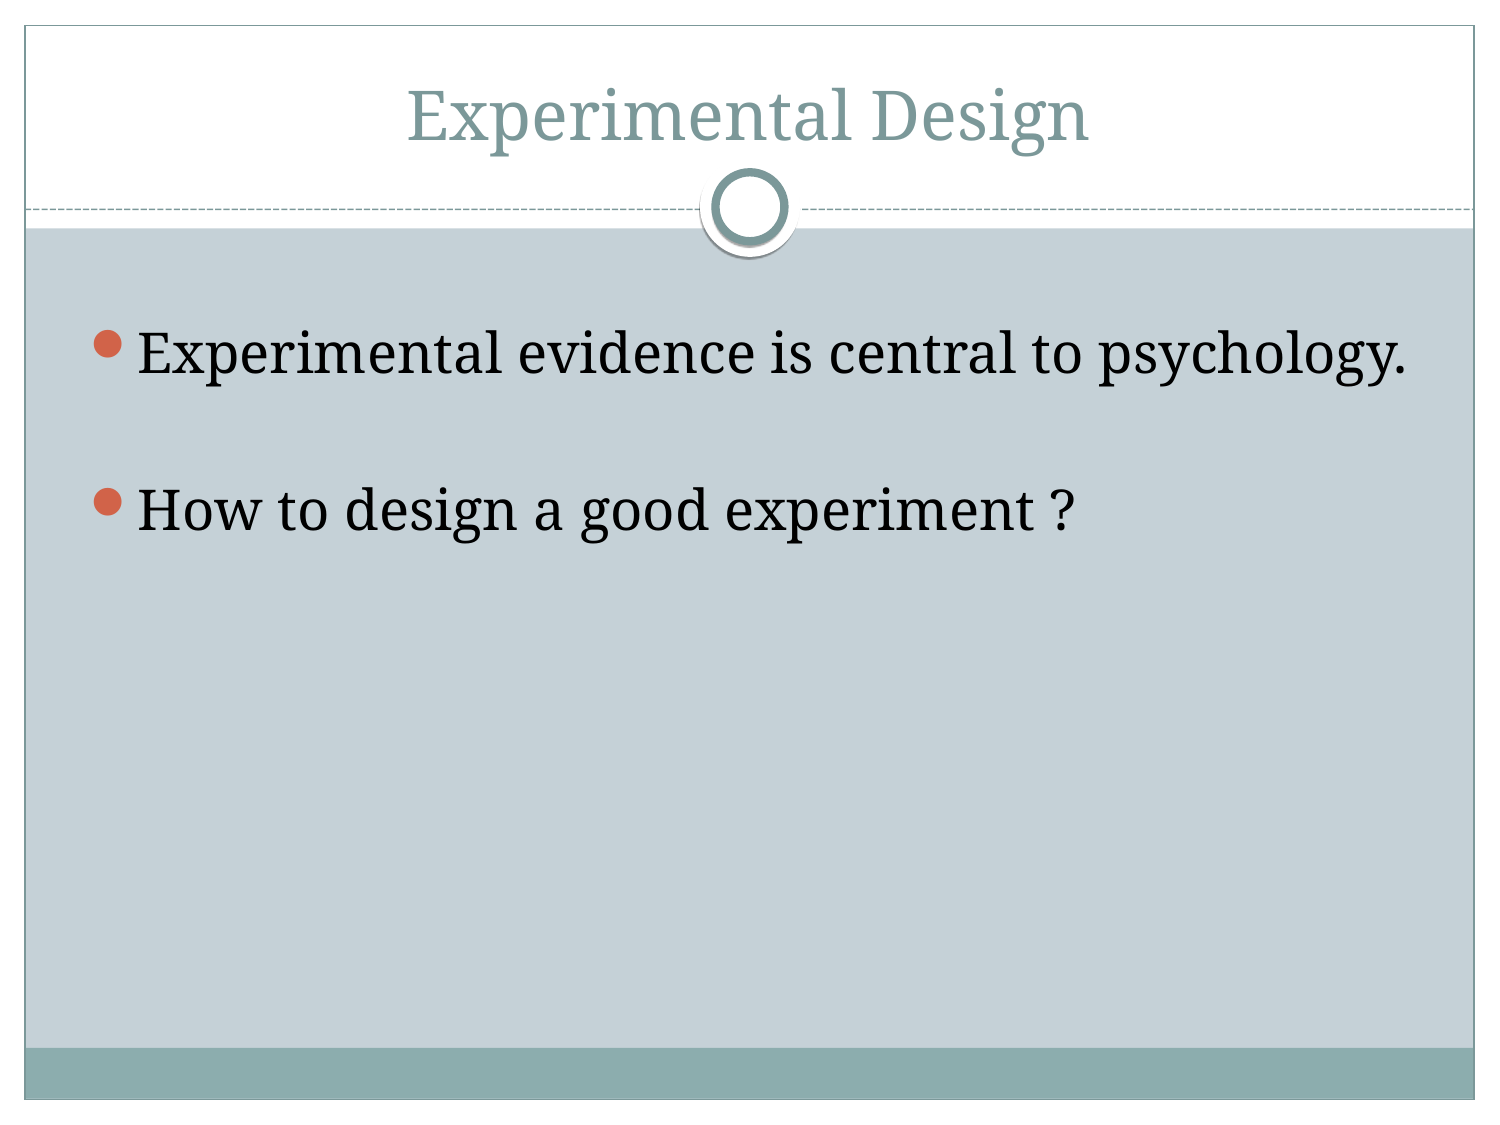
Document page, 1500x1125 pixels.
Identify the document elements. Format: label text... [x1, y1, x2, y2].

title Experimental Design [49, 37, 1450, 162]
list Experimental evidence is central to psychology. How to design a good experiment ? [75, 309, 1425, 1100]
